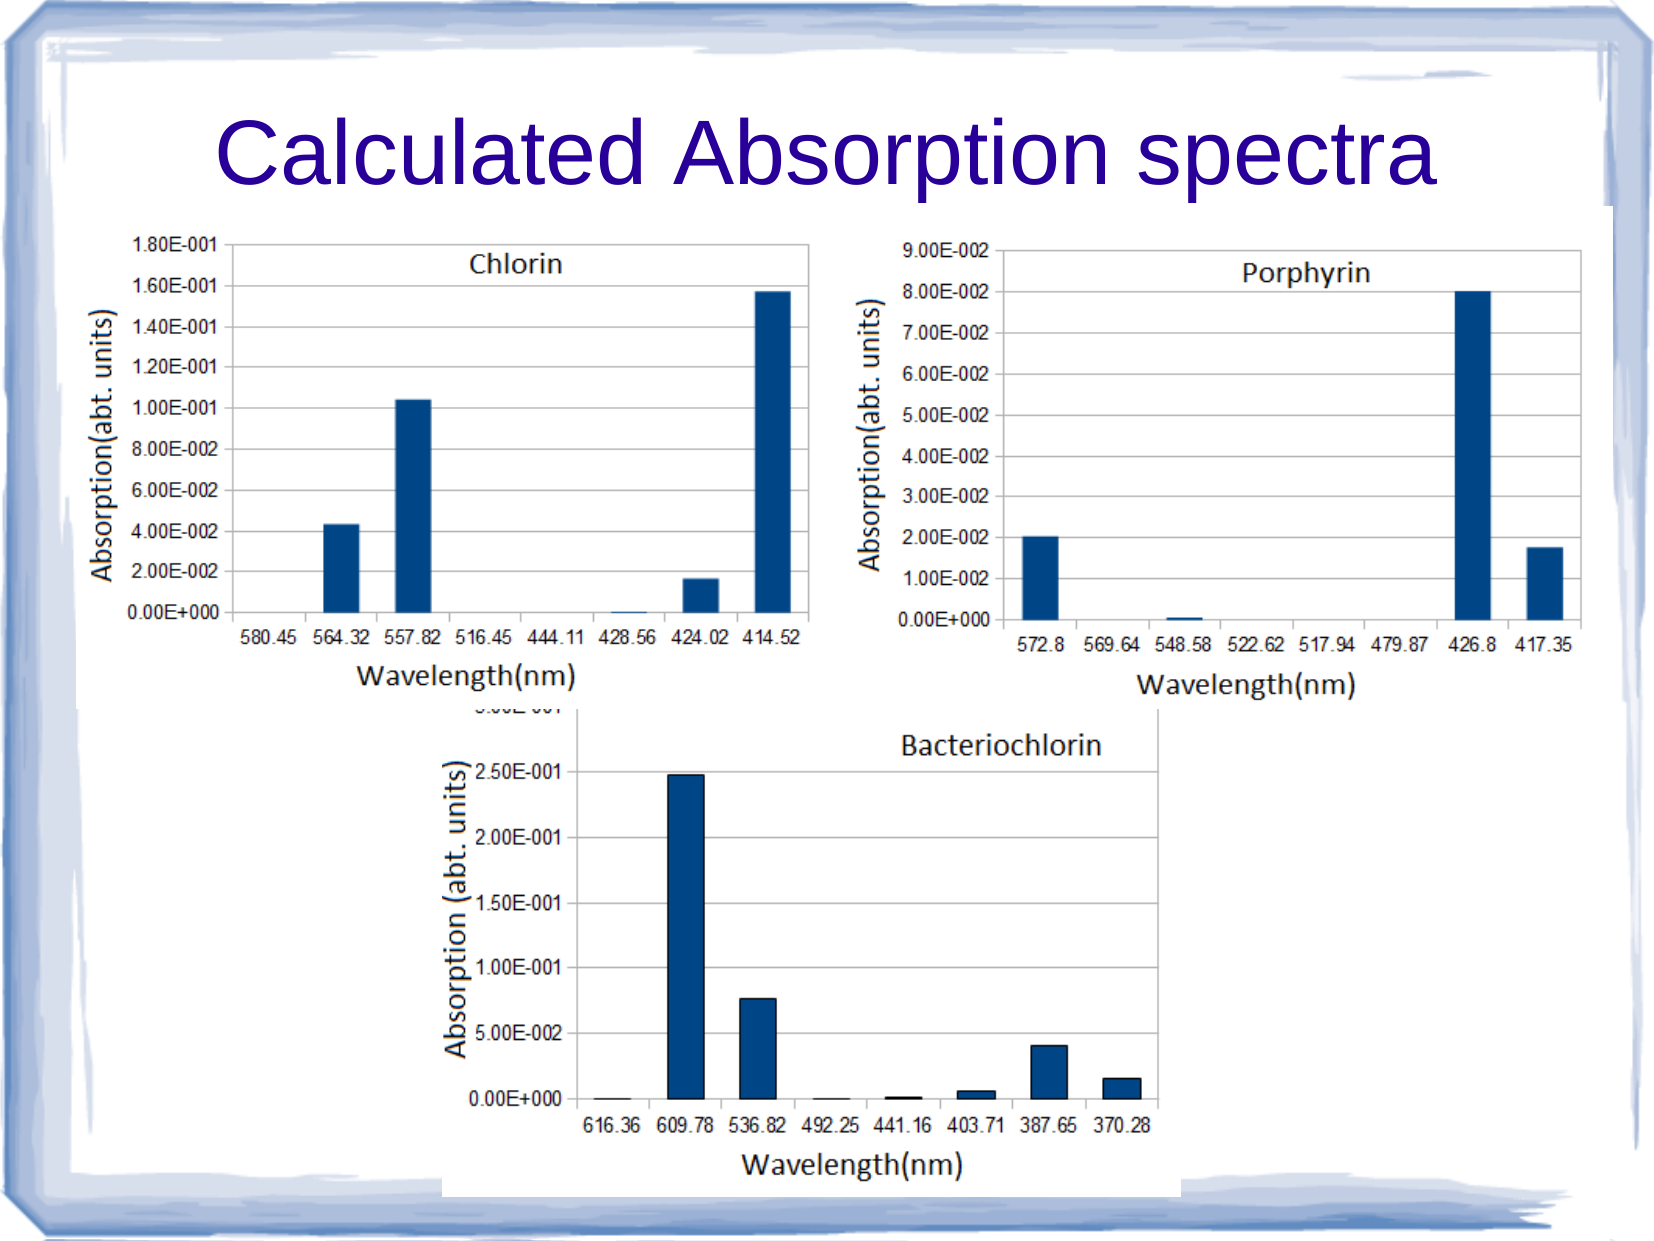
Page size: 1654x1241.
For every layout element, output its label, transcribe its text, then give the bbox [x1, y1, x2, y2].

title Calculated Absorption spectra [82, 49, 1571, 206]
picture [0, 0, 1654, 1241]
